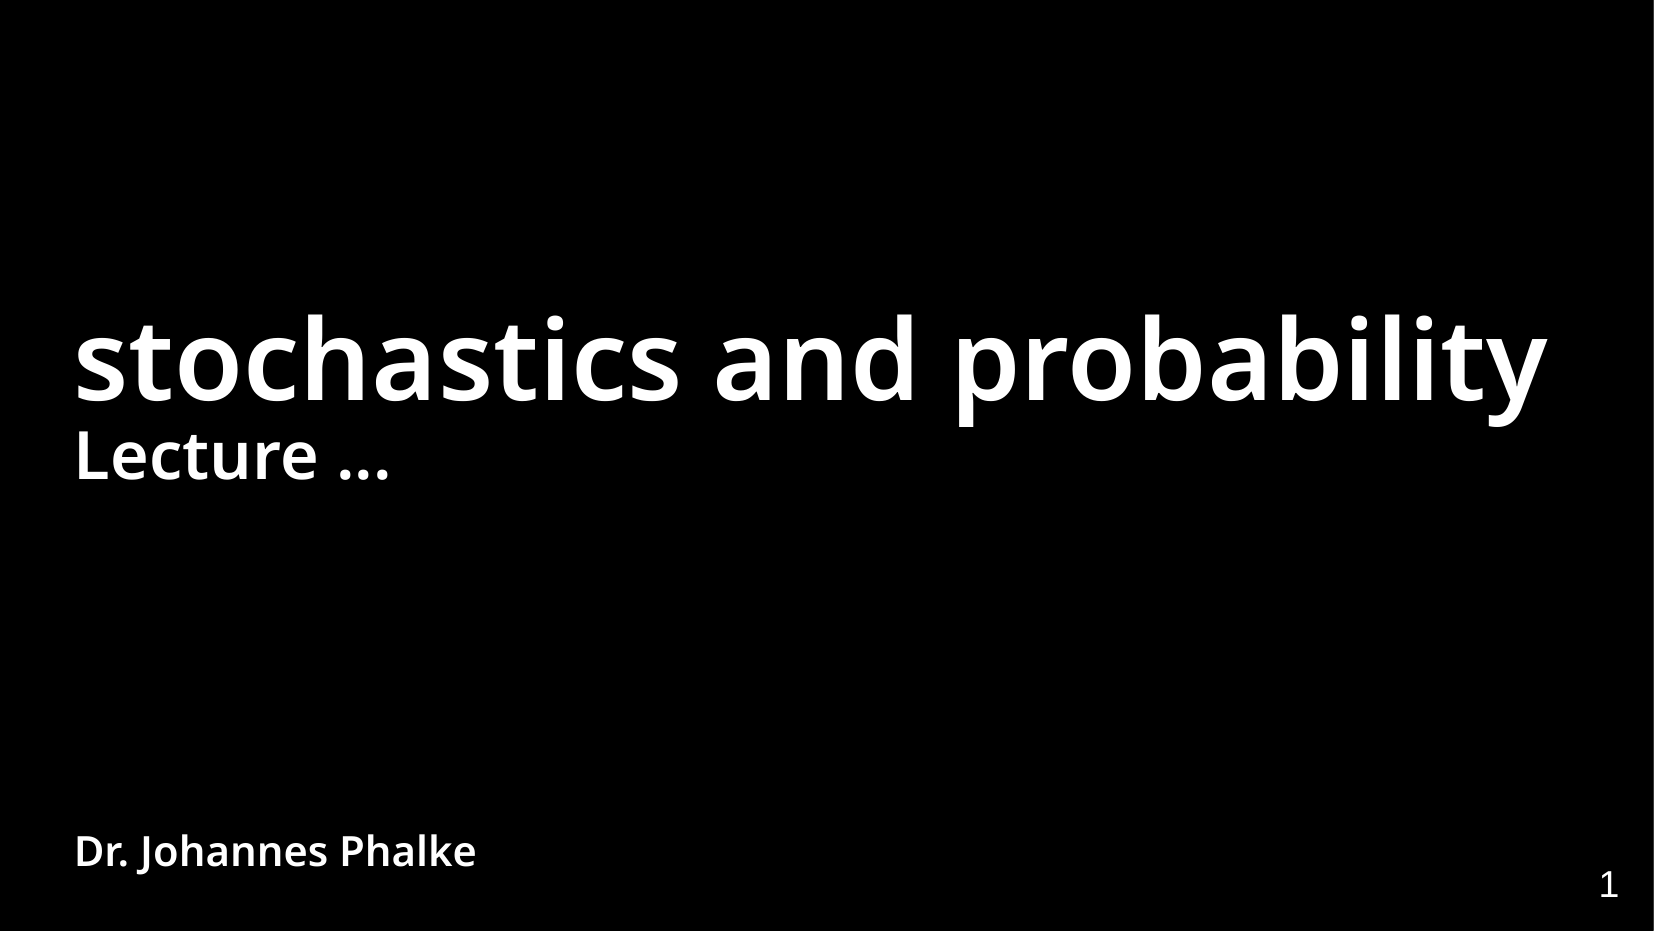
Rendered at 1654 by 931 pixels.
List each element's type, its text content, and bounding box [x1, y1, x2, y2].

text_box <number> [1433, 856, 1635, 927]
text_box stochastics and probability [59, 273, 1654, 401]
text_box Lecture ... [59, 400, 532, 483]
text_box Dr. Johannes Phalke [59, 814, 857, 931]
